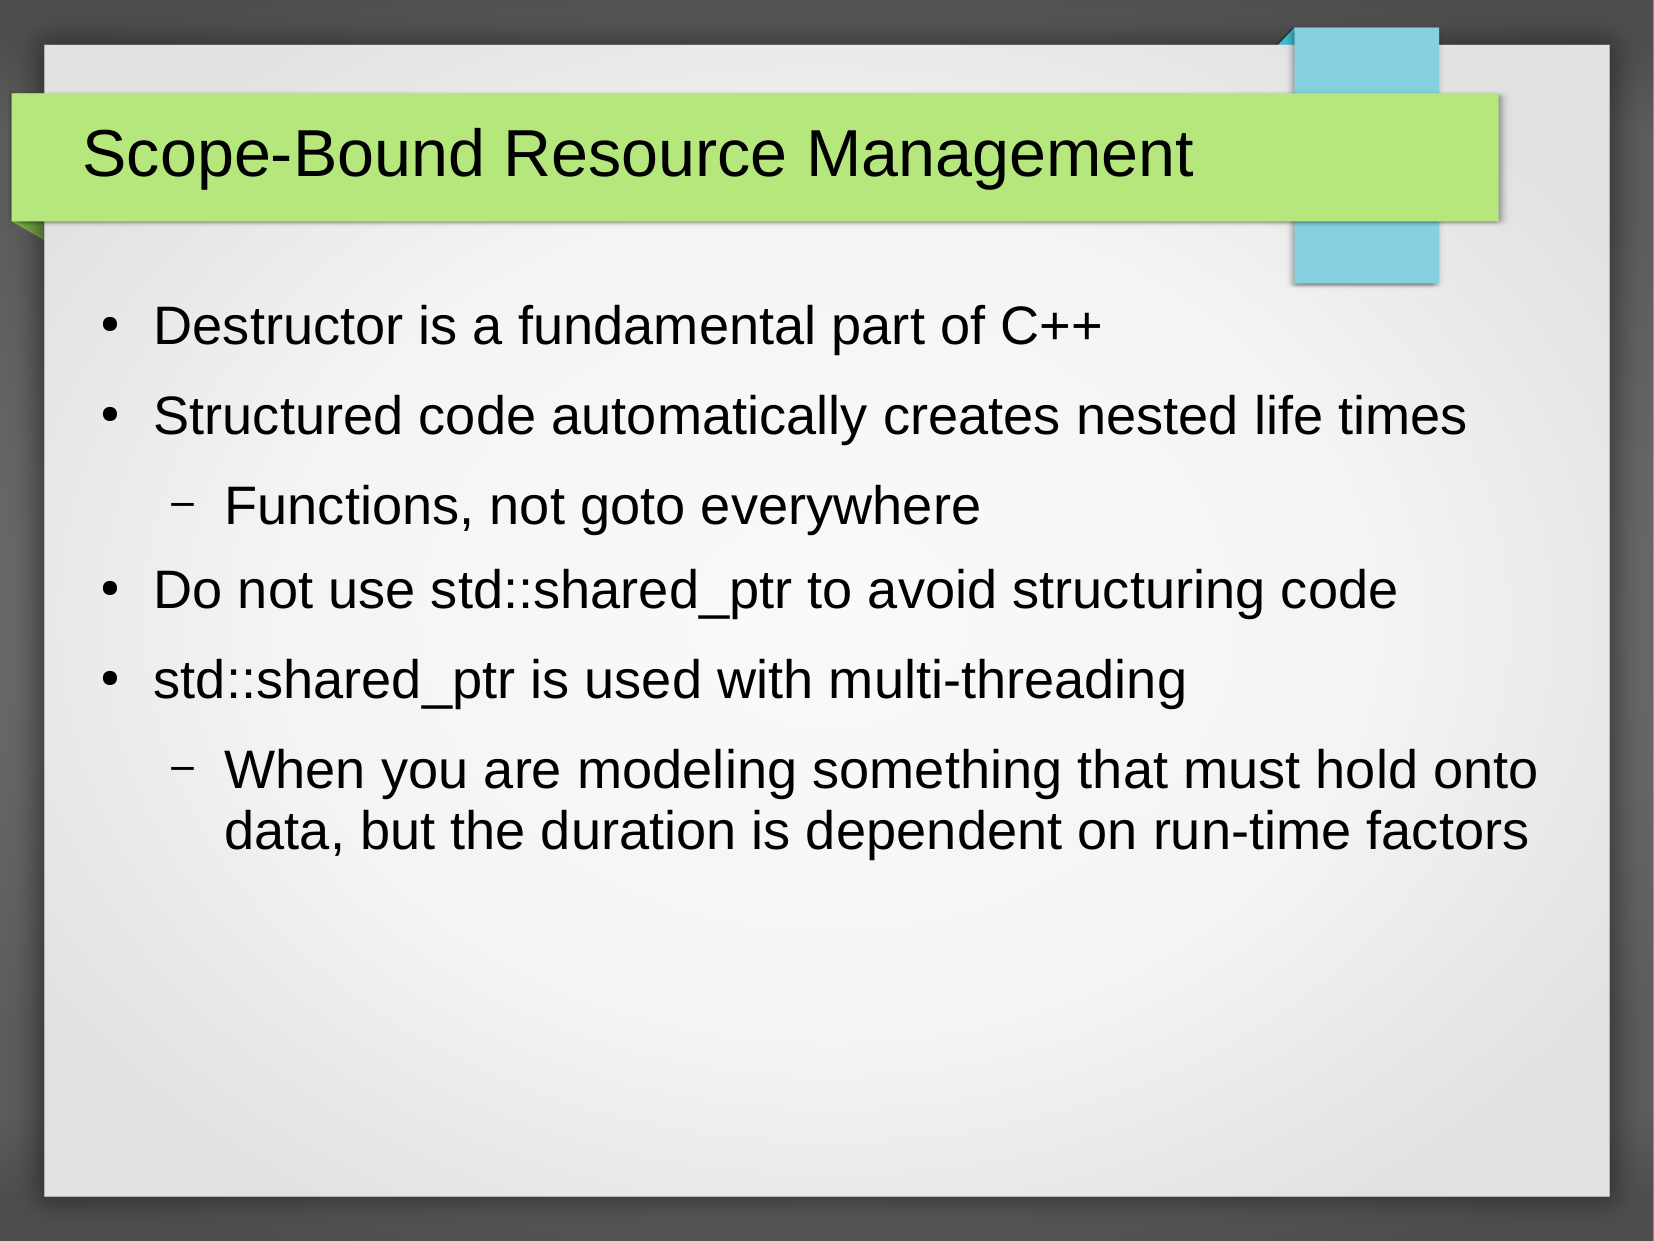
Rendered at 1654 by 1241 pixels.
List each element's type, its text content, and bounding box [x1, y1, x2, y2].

list Destructor is a fundamental part of C++ Structured code automatically creates nested life times Functions, not goto everywhere Do not use std::shared_ptr to avoid structuring code std::shared_ptr is used with multi-threading When you are modeling something that must hold onto data, but the duration is dependent on run-time factors [82, 295, 1571, 1015]
title Scope-Bound Resource Management [82, 94, 1264, 213]
picture [0, 0, 1654, 1241]
